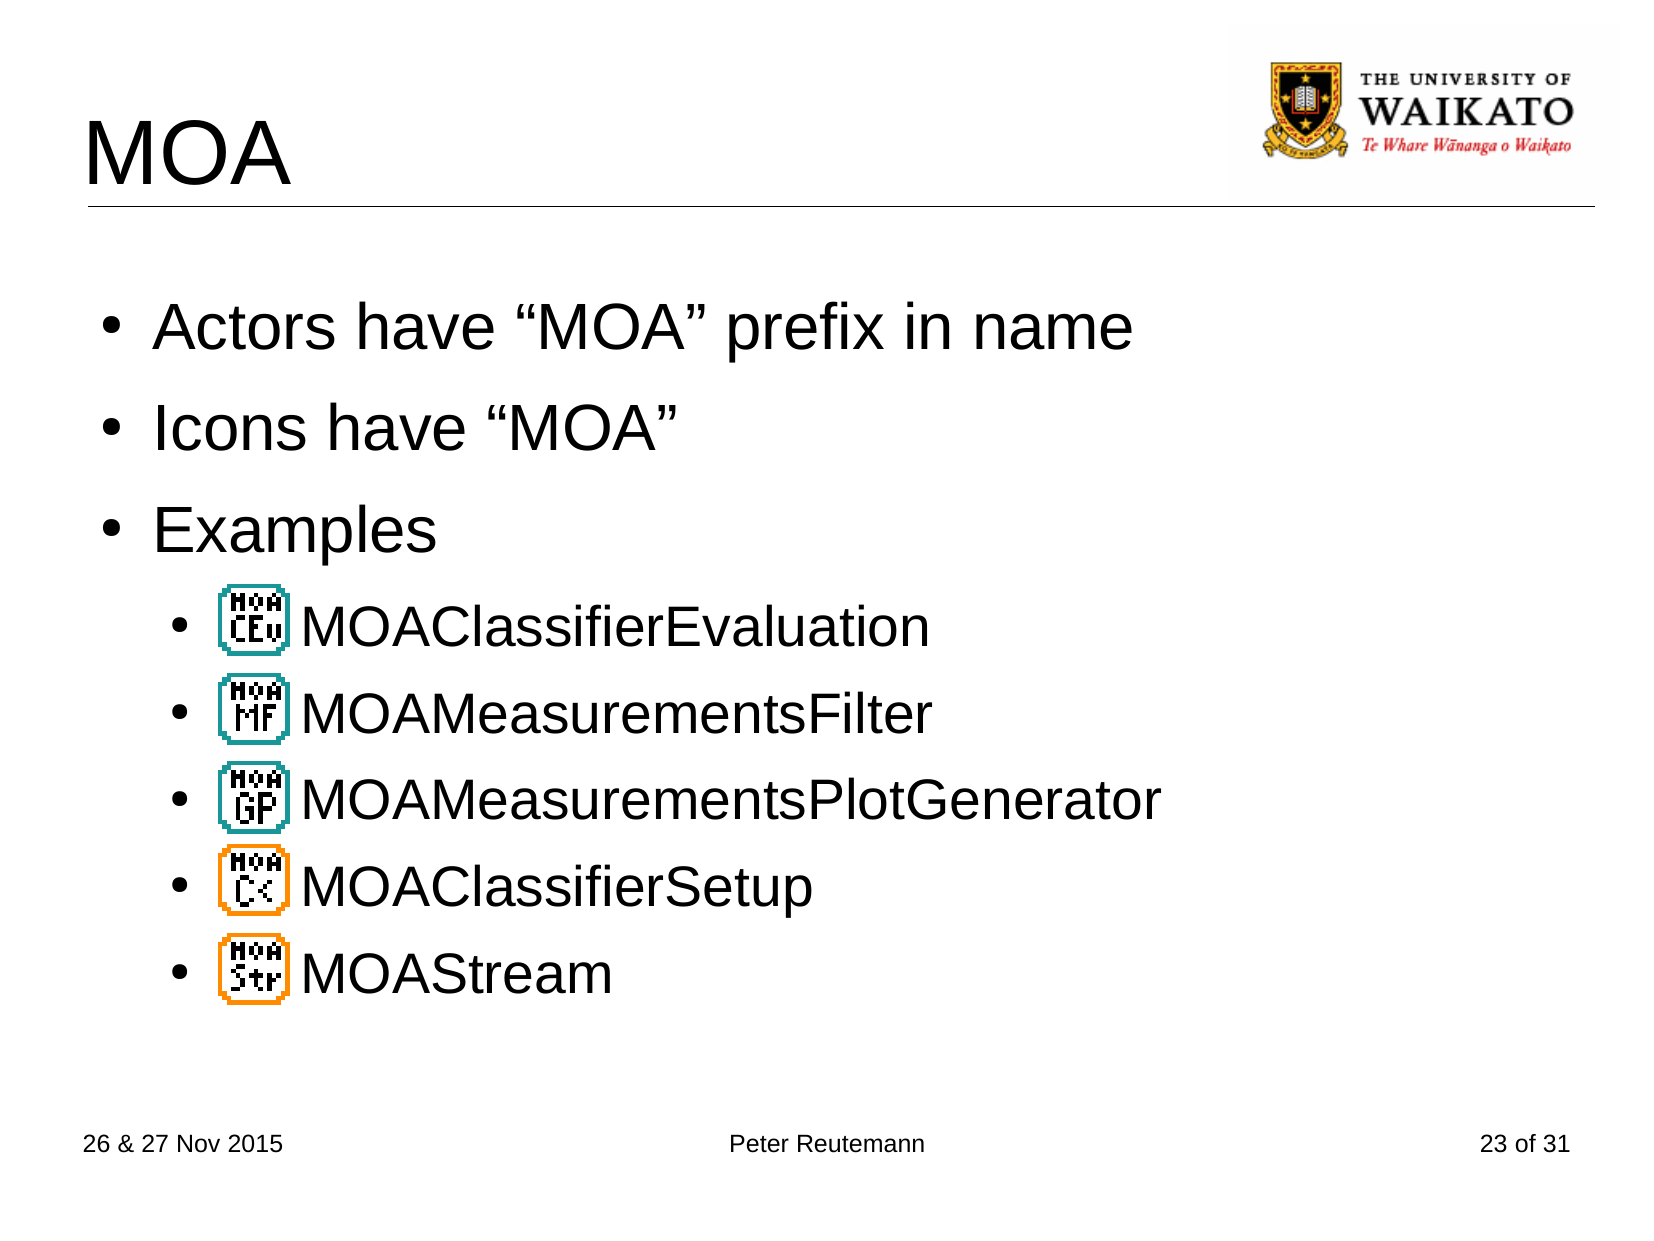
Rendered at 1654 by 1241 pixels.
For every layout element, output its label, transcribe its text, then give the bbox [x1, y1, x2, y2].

picture [218, 844, 290, 916]
picture [218, 933, 290, 1005]
picture [218, 761, 290, 834]
title MOA [82, 49, 1571, 257]
picture [218, 673, 290, 745]
list Actors have “MOA” prefix in name Icons have “MOA” Examples MOAClassifierEvaluation MOAMeasurementsFilter MOAMeasurementsPlotGenerator MOAClassifierSetup MOAStream [82, 290, 1571, 1010]
picture [1228, 24, 1619, 201]
picture [218, 584, 290, 656]
